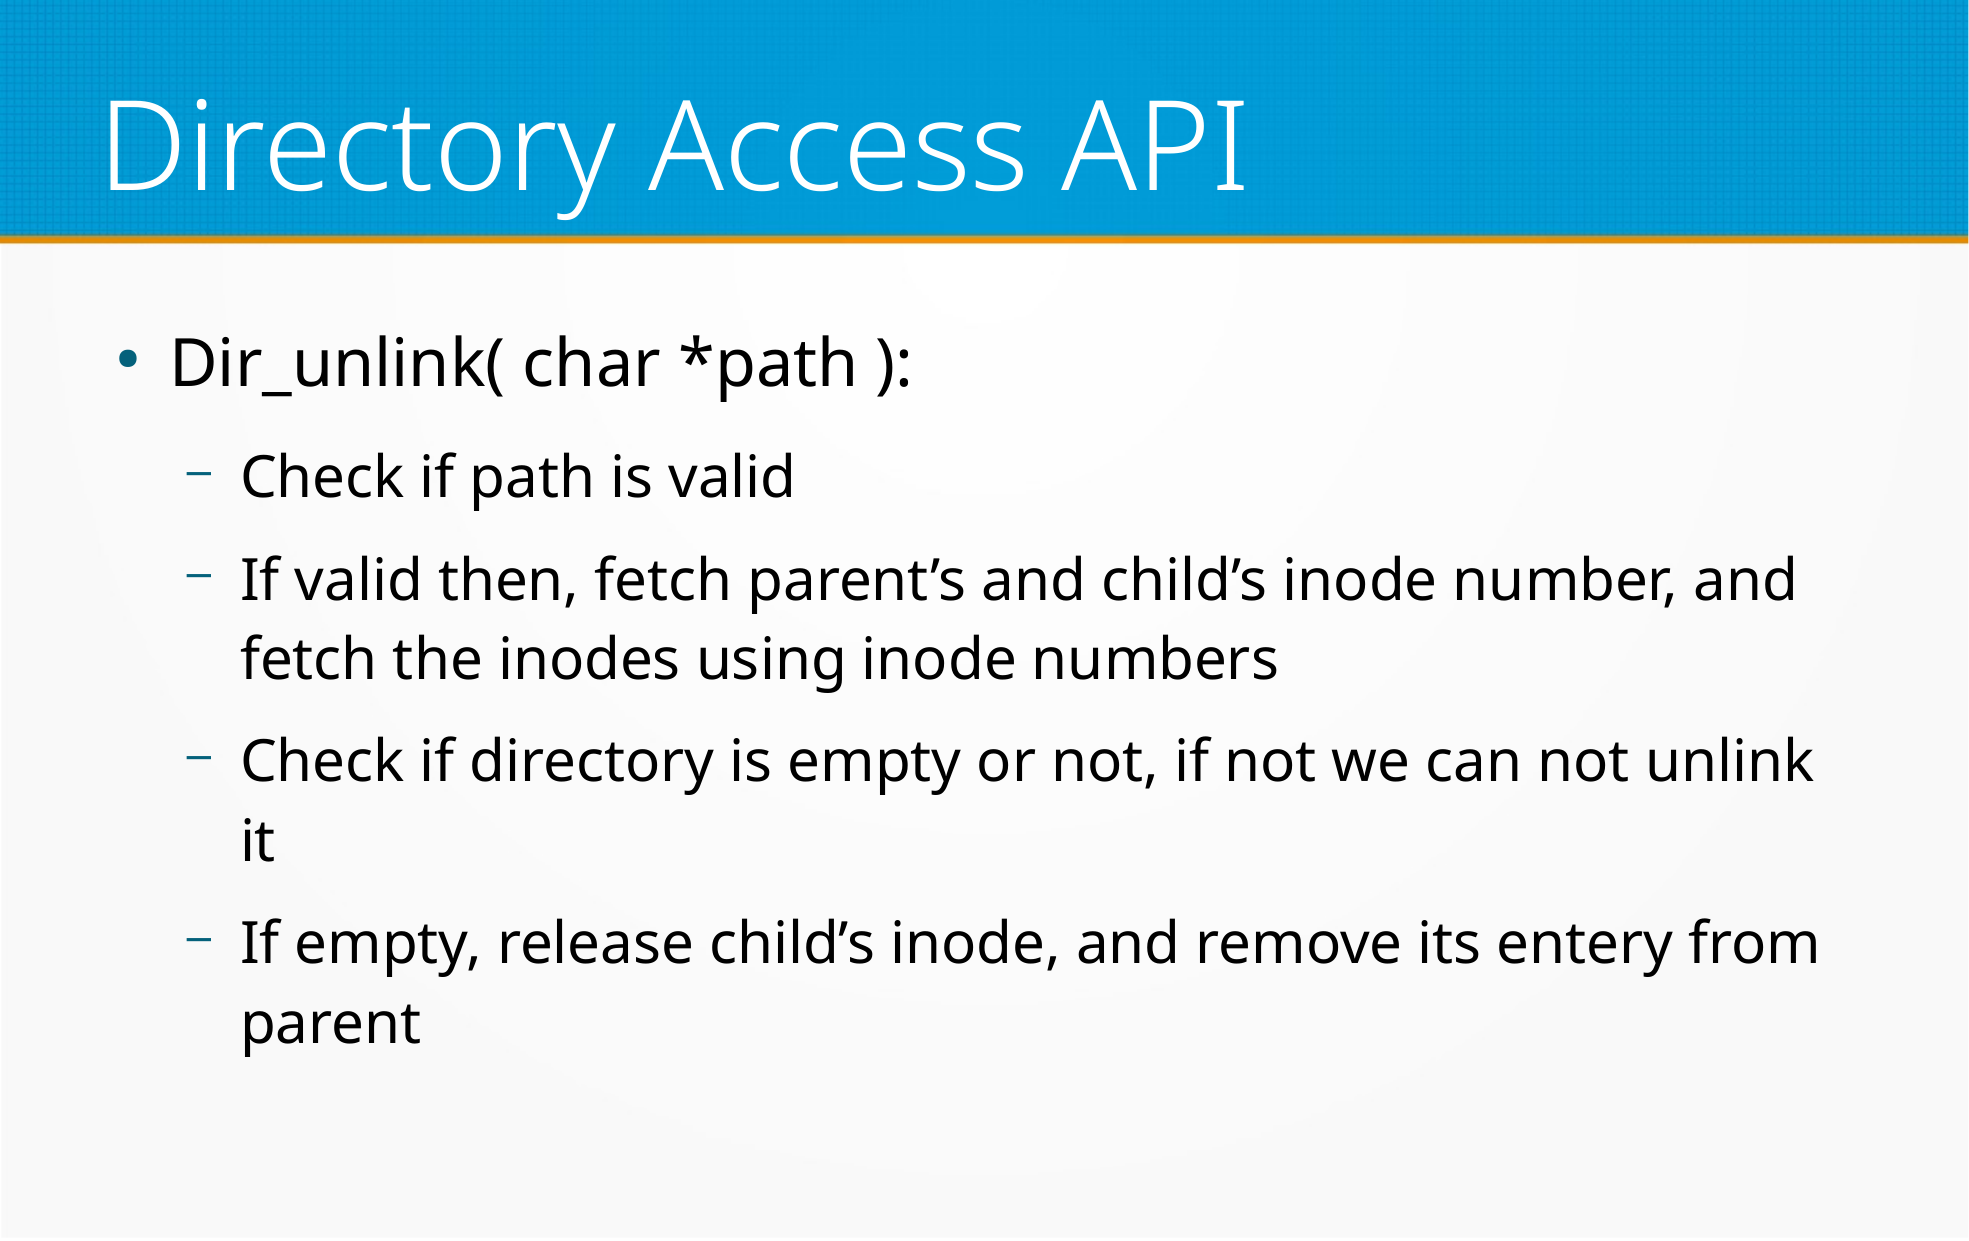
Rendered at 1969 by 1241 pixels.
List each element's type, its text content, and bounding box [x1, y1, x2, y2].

list Dir_unlink( char *path ): Check if path is valid If valid then, fetch parent’s and child’s inode number, and fetch the inodes using inode numbers Check if directory is empty or not, if not we can not unlink it If empty, release child’s inode, and remove its entery from parent [98, 315, 1861, 1081]
title Directory Access API [98, 19, 1870, 227]
picture [0, 233, 1969, 1241]
